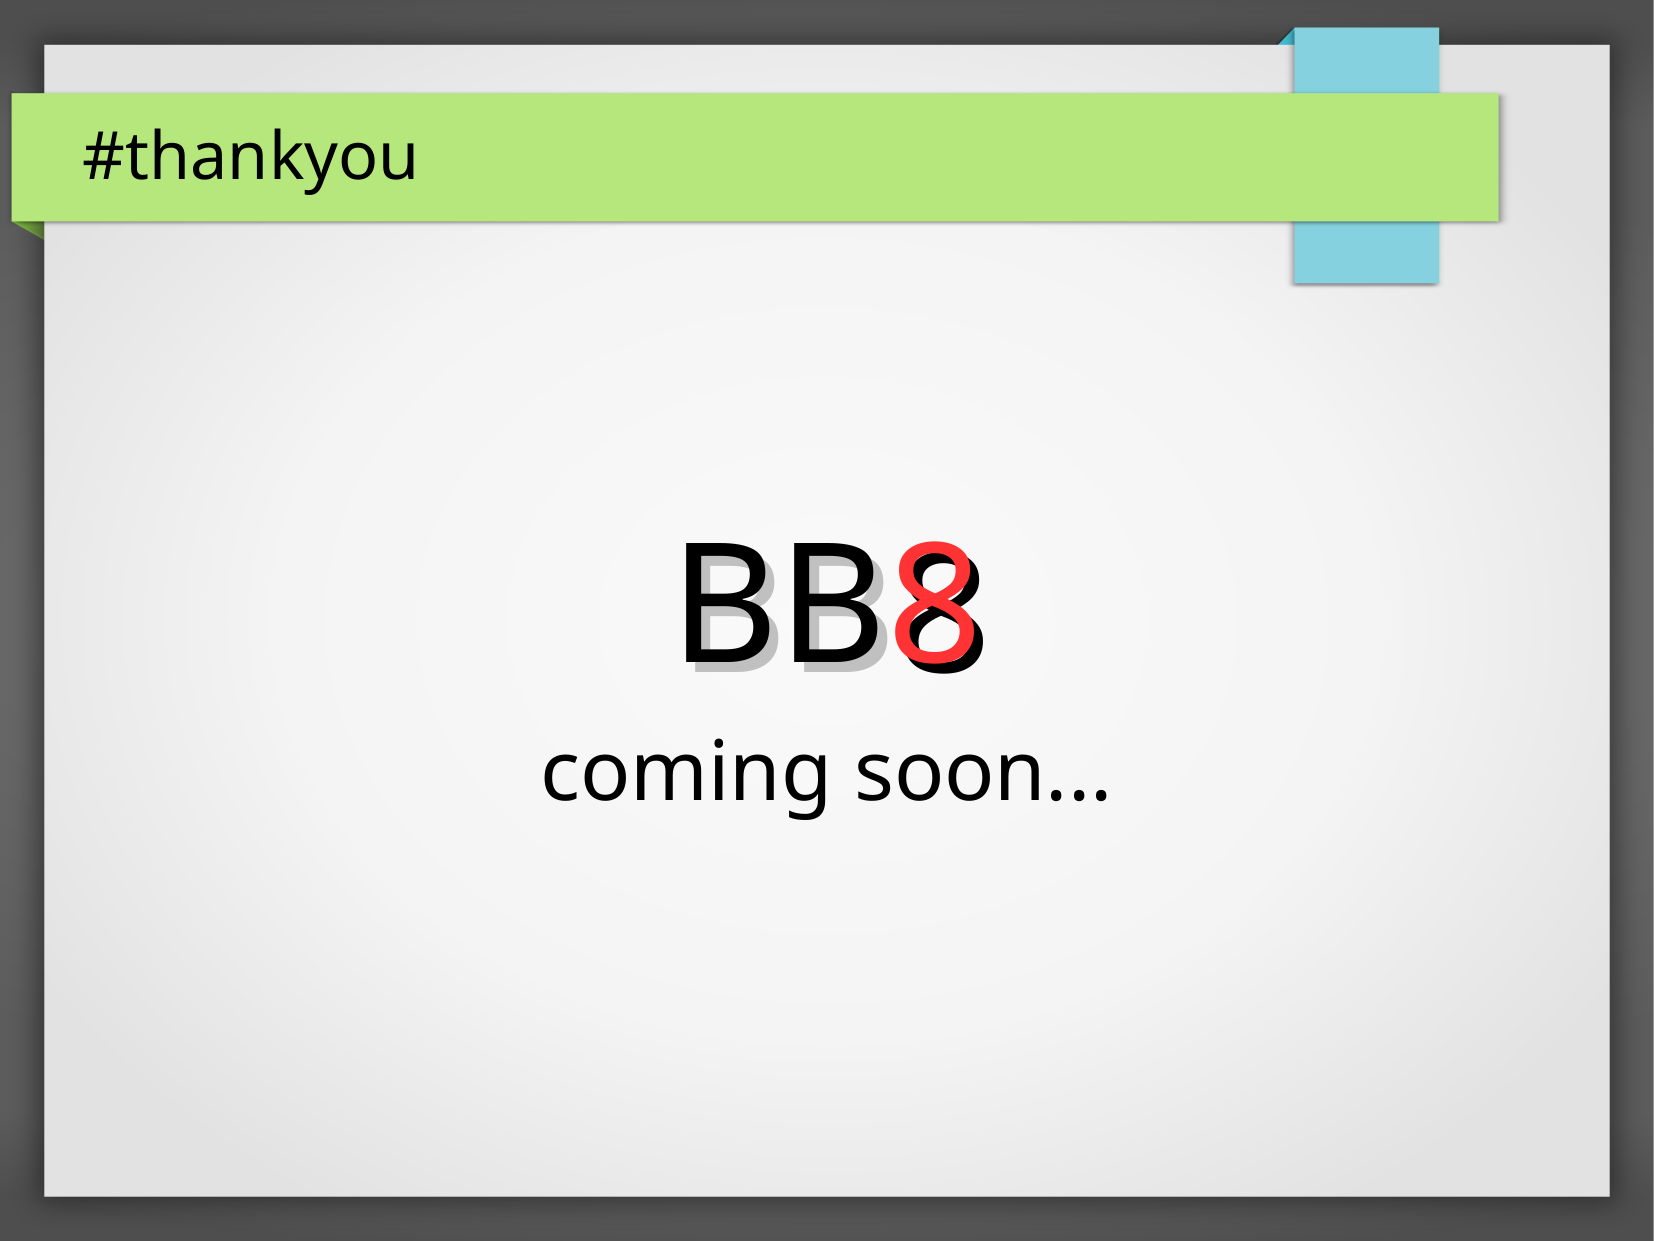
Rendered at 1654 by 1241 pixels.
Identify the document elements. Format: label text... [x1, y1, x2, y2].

picture [0, 0, 1654, 1241]
subtitle BB8 coming soon... [82, 295, 1571, 1015]
title #thankyou [82, 94, 1264, 213]
